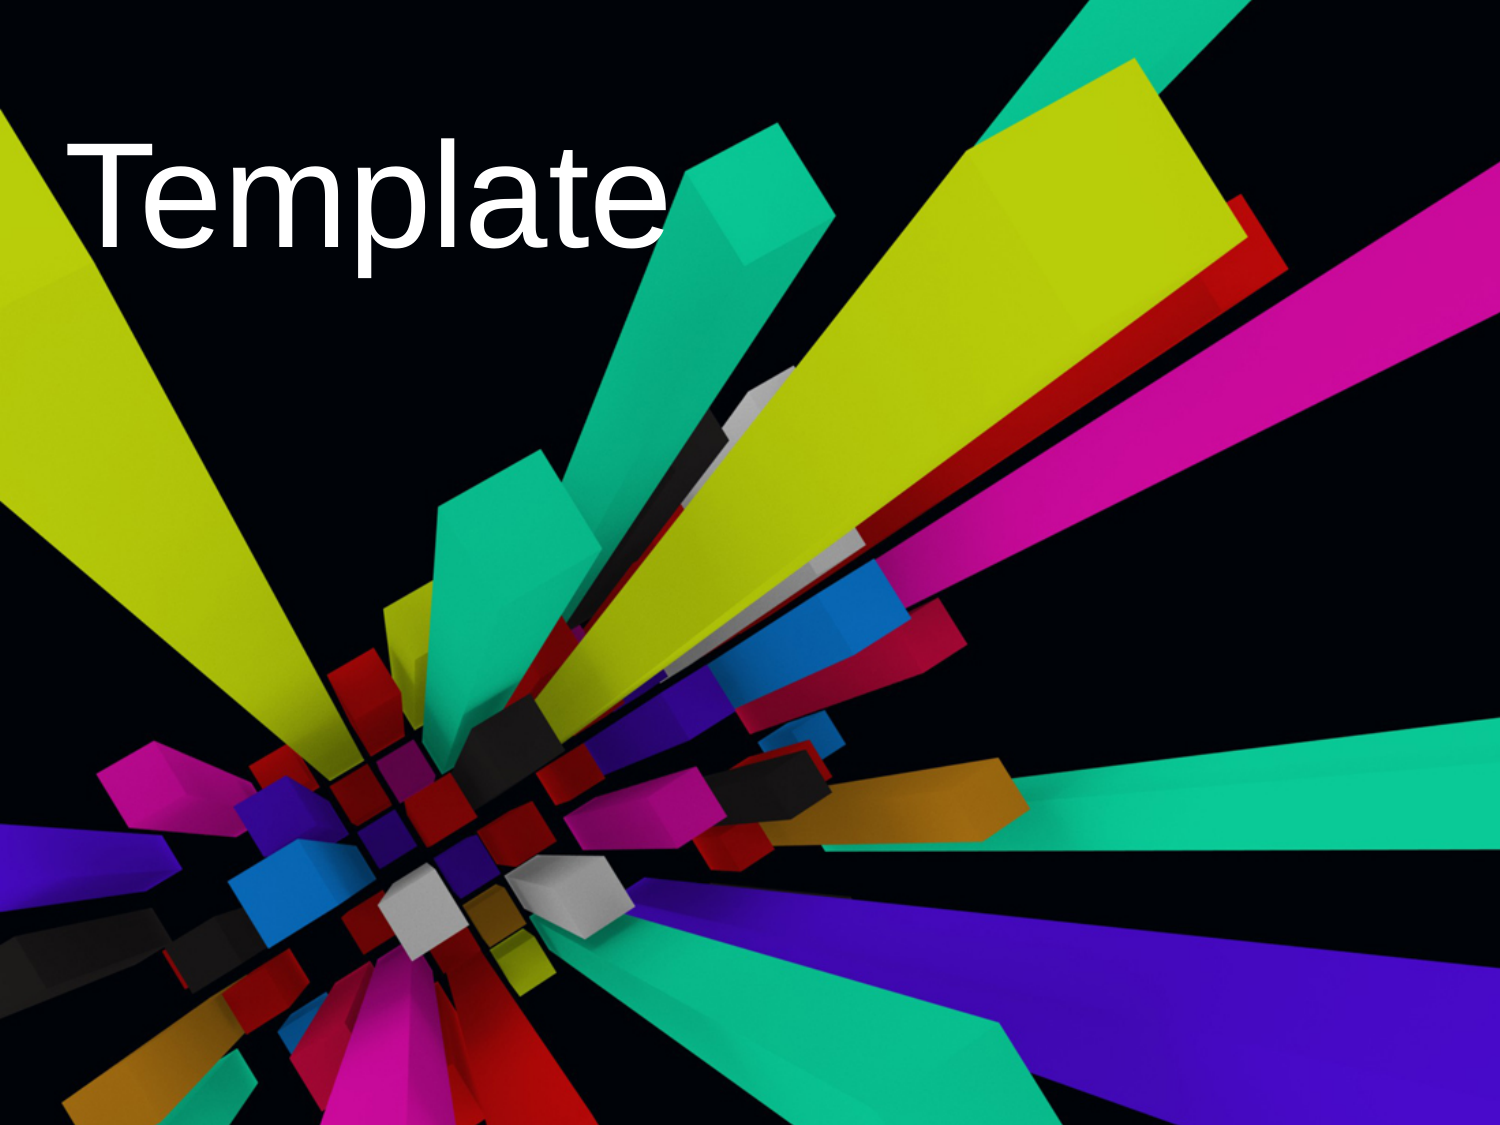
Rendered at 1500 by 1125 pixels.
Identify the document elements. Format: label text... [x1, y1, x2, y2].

picture [0, 0, 1500, 1125]
title Template [50, 74, 1326, 317]
